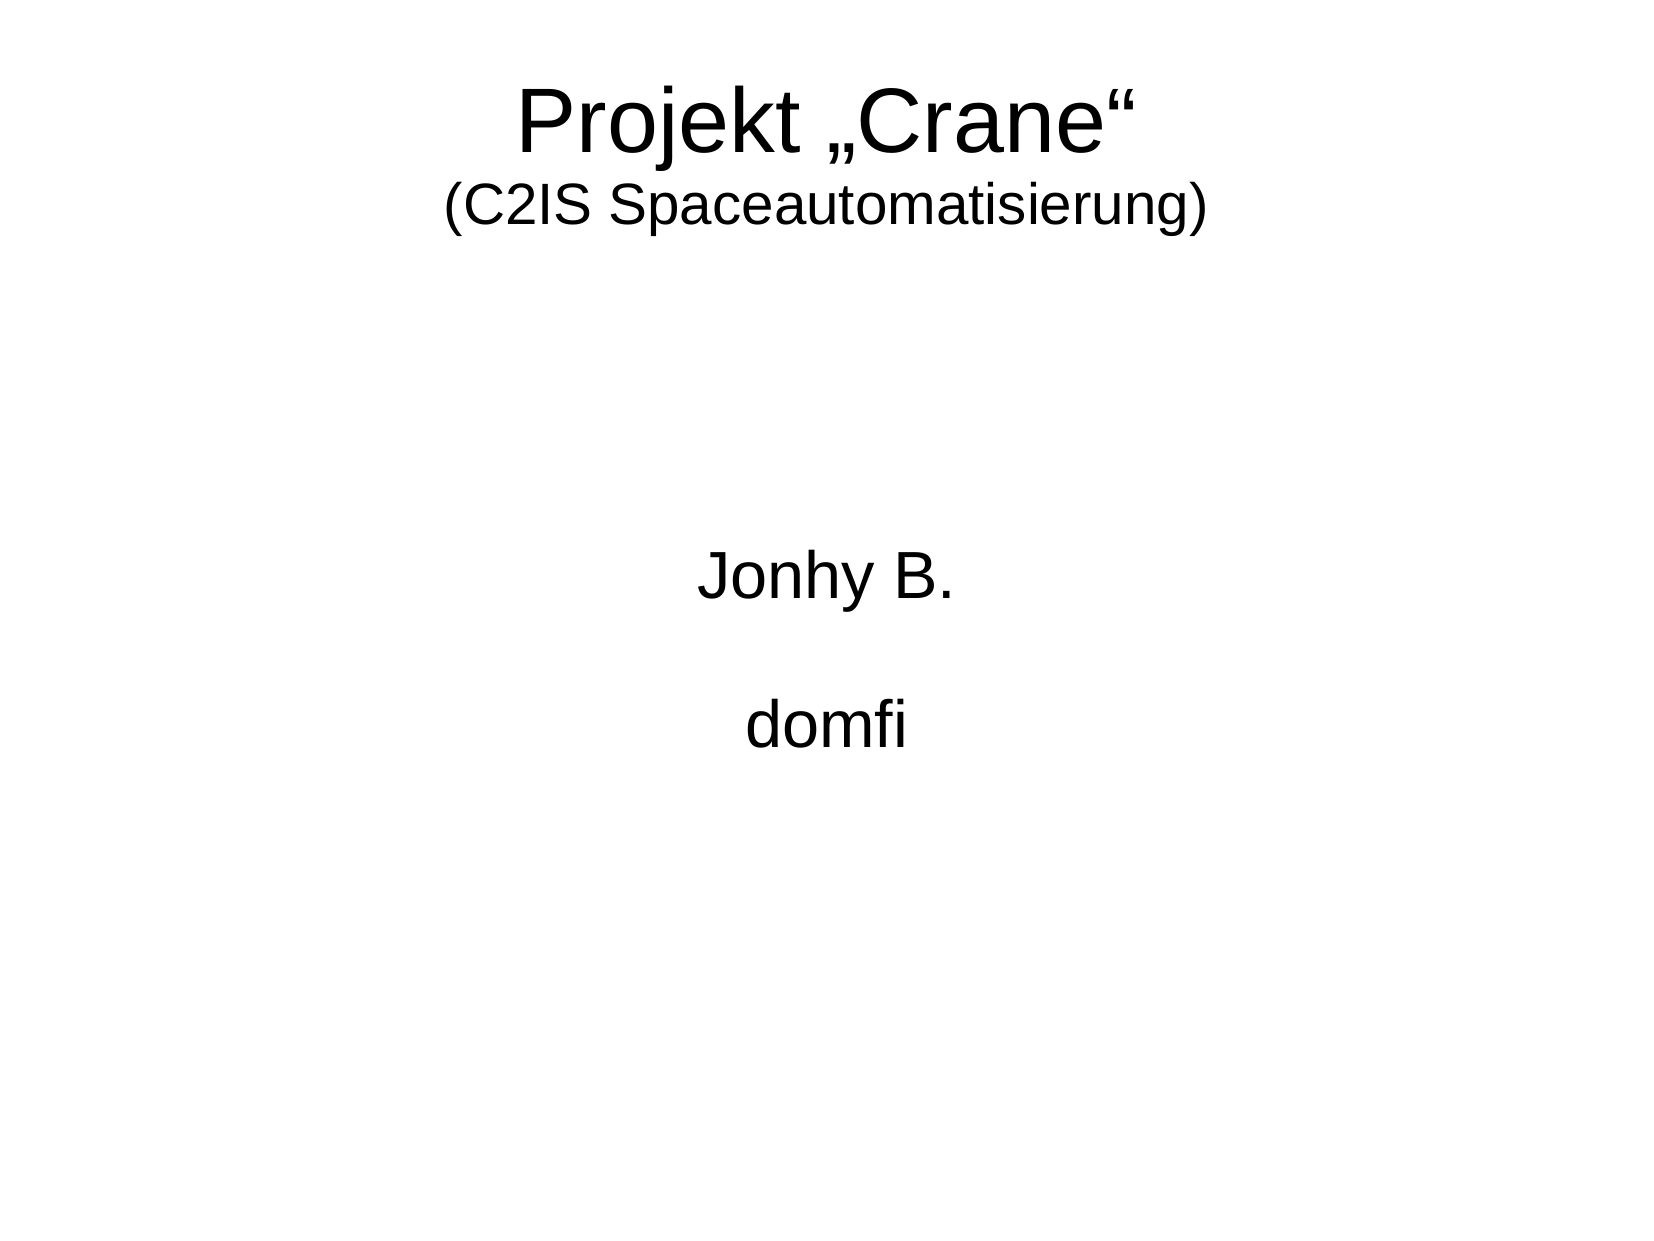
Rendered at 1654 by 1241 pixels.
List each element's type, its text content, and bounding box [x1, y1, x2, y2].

subtitle Jonhy B. domfi [82, 290, 1571, 1010]
title Projekt „Crane“ (C2IS Spaceautomatisierung) [82, 49, 1571, 257]
